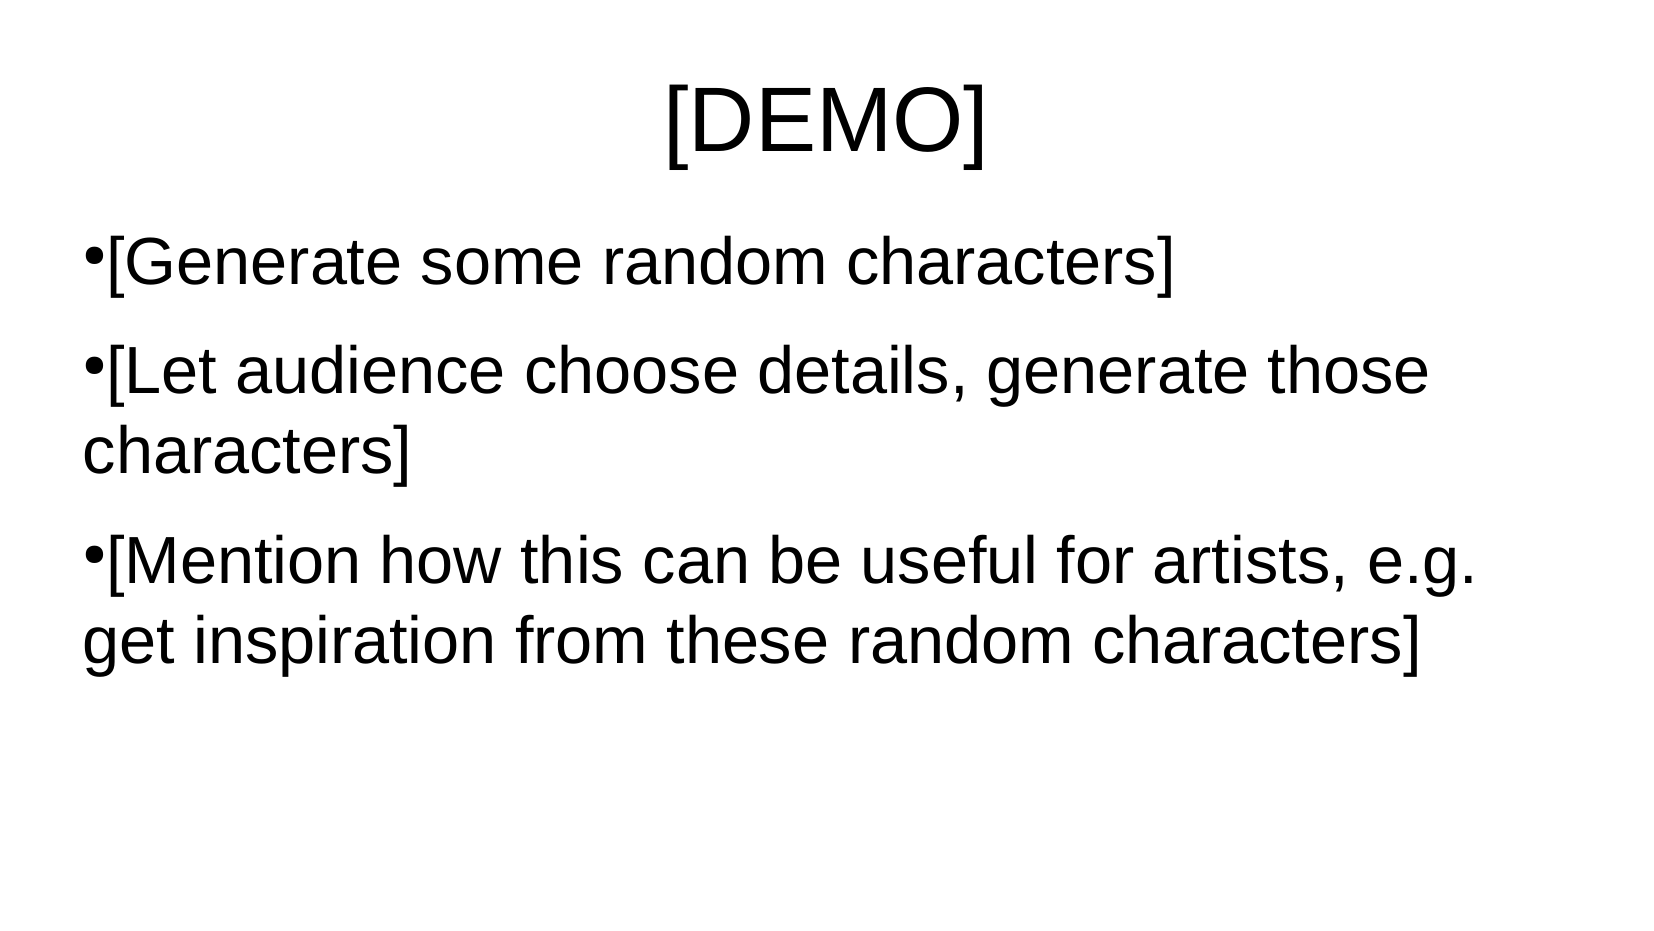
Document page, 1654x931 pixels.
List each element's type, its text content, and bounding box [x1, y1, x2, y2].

title [DEMO] [82, 37, 1571, 193]
list [Generate some random characters] [Let audience choose details, generate those characters] [Mention how this can be useful for artists, e.g. get inspiration from these random characters] [82, 217, 1571, 758]
